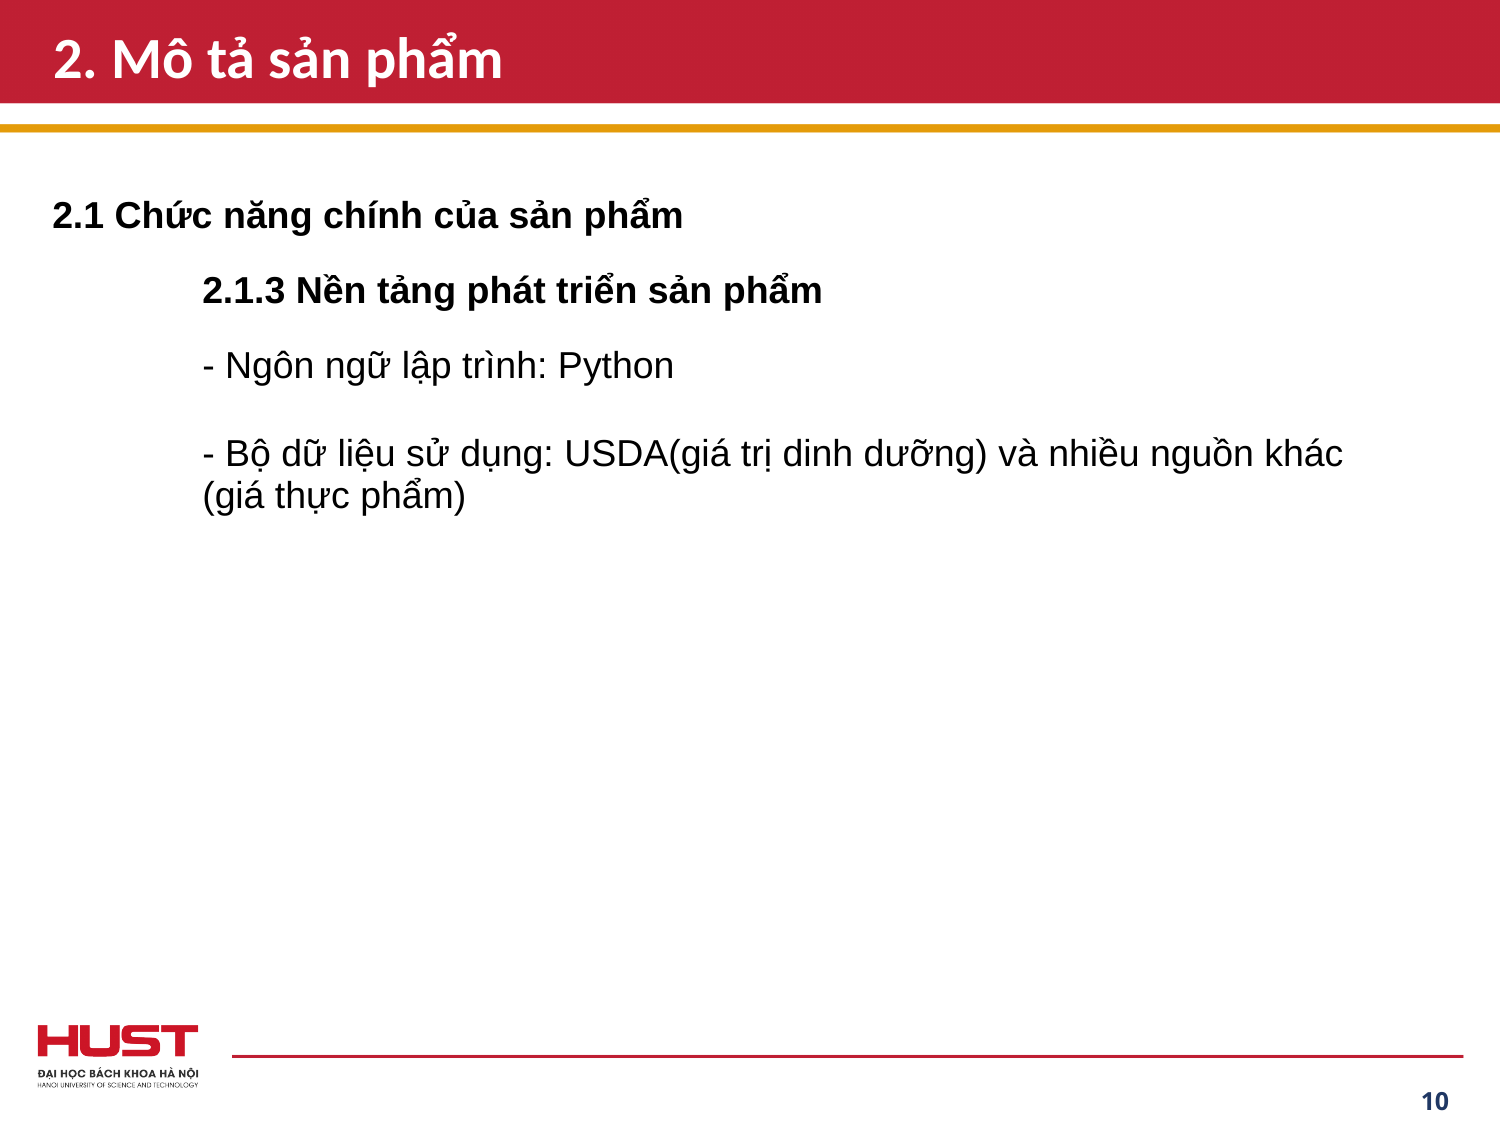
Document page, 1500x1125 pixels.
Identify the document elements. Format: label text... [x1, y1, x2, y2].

text_box - Ngôn ngữ lập trình: Python - Bộ dữ liệu sử dụng: USDA(giá trị dinh dưỡng) và nhiều nguồn khác (giá thực phẩm) [187, 338, 1388, 1013]
title 2. Mô tả sản phẩm [38, 12, 1462, 87]
text_box 2.1.3 Nền tảng phát triển sản phẩm [37, 262, 1463, 338]
text_box 2.1 Chức năng chính của sản phẩm [37, 187, 1463, 262]
picture [0, 0, 1500, 1125]
